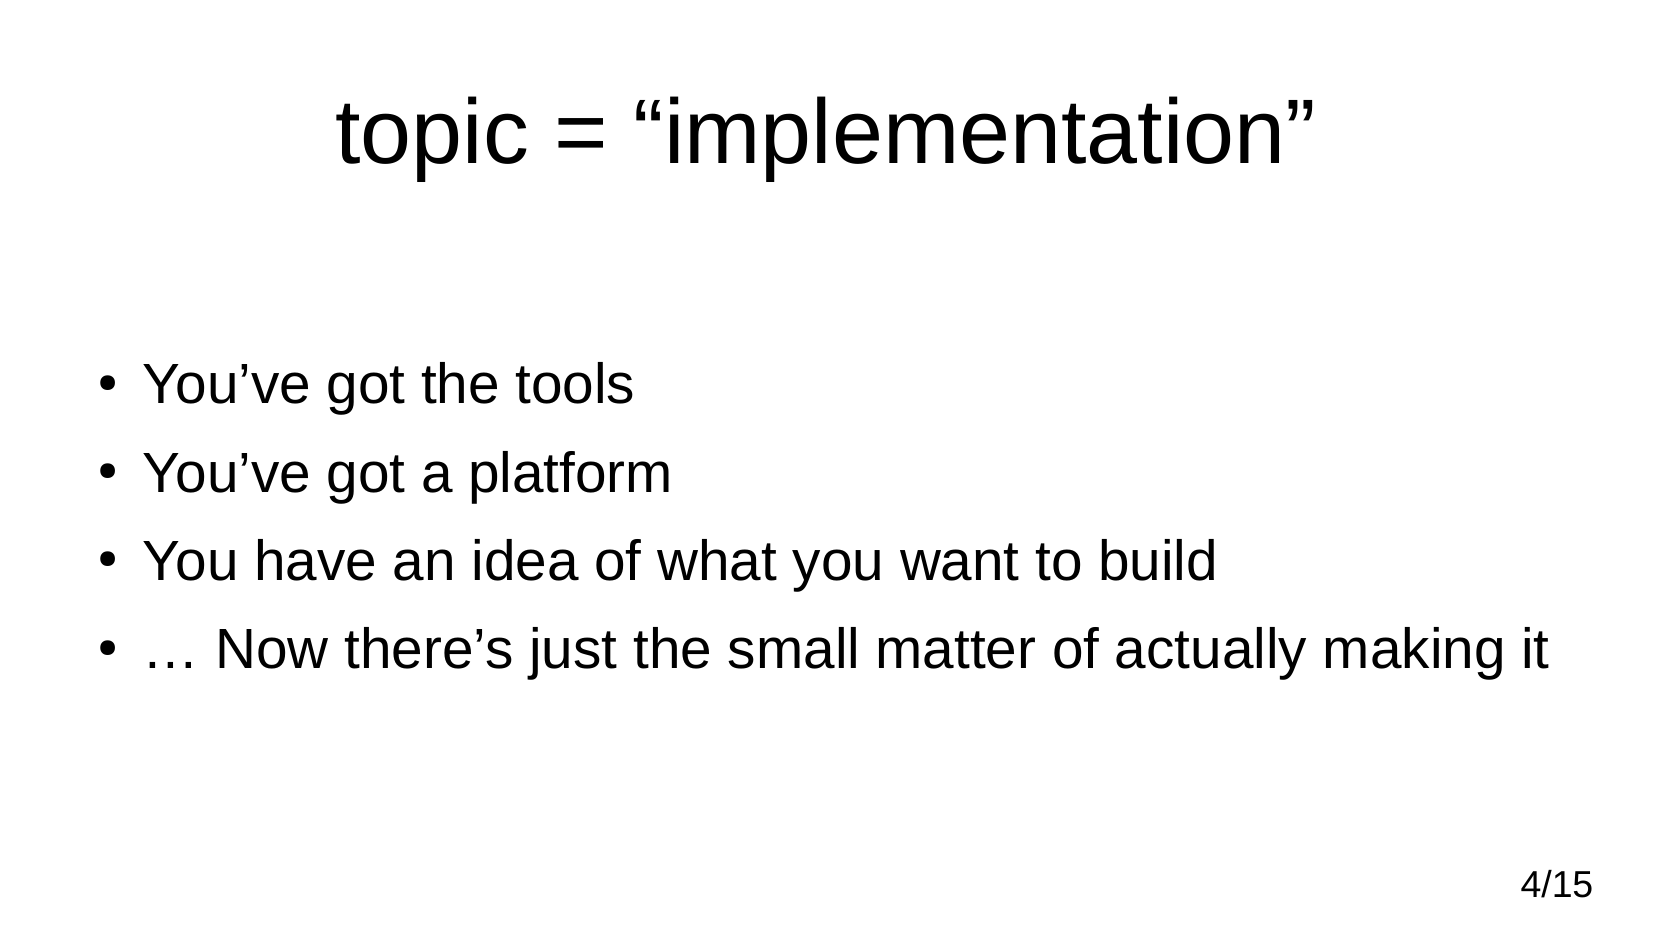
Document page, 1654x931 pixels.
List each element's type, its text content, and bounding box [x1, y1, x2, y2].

text_box <number>/15 [1505, 856, 1625, 931]
title topic = “implementation” [82, 29, 1571, 235]
list You’ve got the tools You’ve got a platform You have an idea of what you want to build … Now there’s just the small matter of actually making it [82, 324, 1571, 709]
